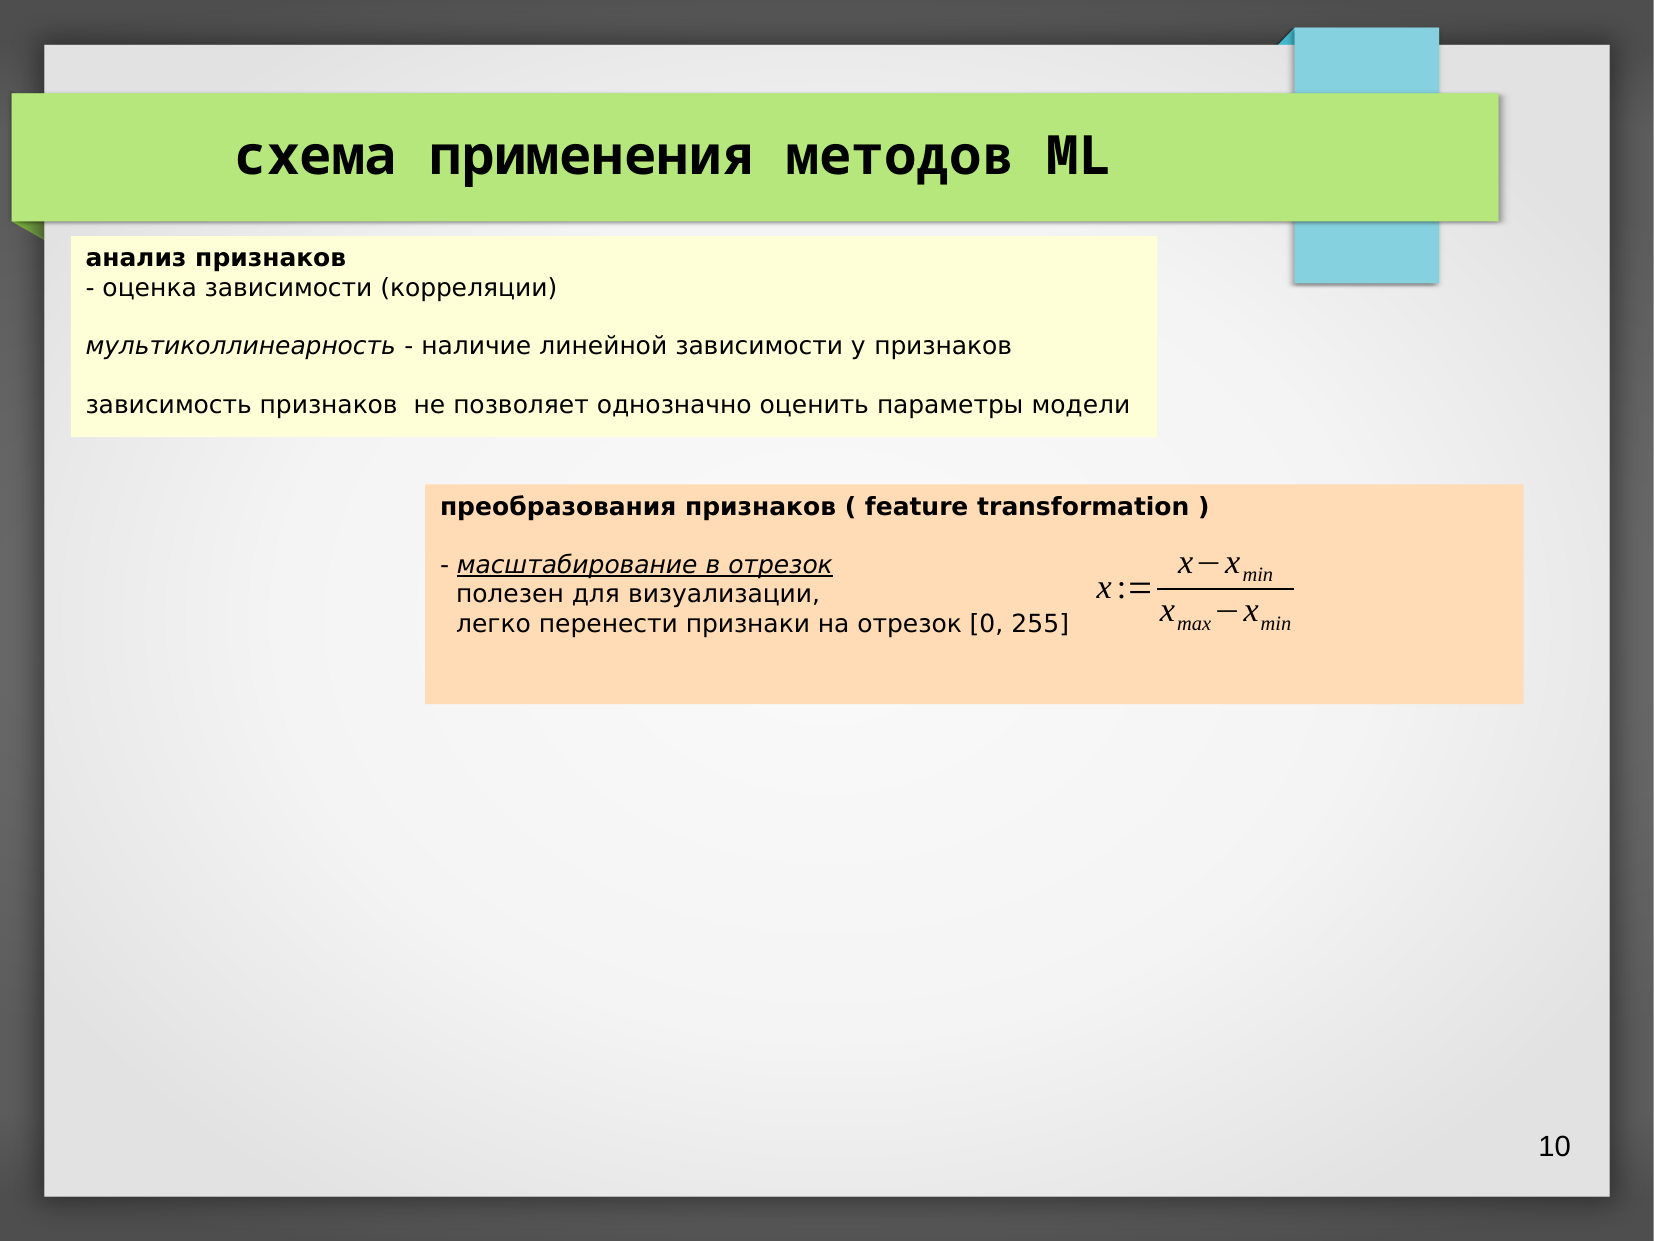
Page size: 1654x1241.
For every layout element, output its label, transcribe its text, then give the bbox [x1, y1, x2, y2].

title схема применения методов ML [82, 94, 1264, 213]
text_box анализ признаков - оценка зависимости (корреляции) мультиколлинеарность - наличие линейной зависимости у признаков зависимость признаков не позволяет однозначно оценить параметры модели [70, 236, 1158, 438]
chart [1090, 543, 1300, 635]
text_box преобразования признаков ( feature transformation ) - масштабирование в отрезок полезен для визуализации, легко перенести признаки на отрезок [0, 255] [425, 484, 1524, 705]
picture [0, 0, 1654, 1241]
